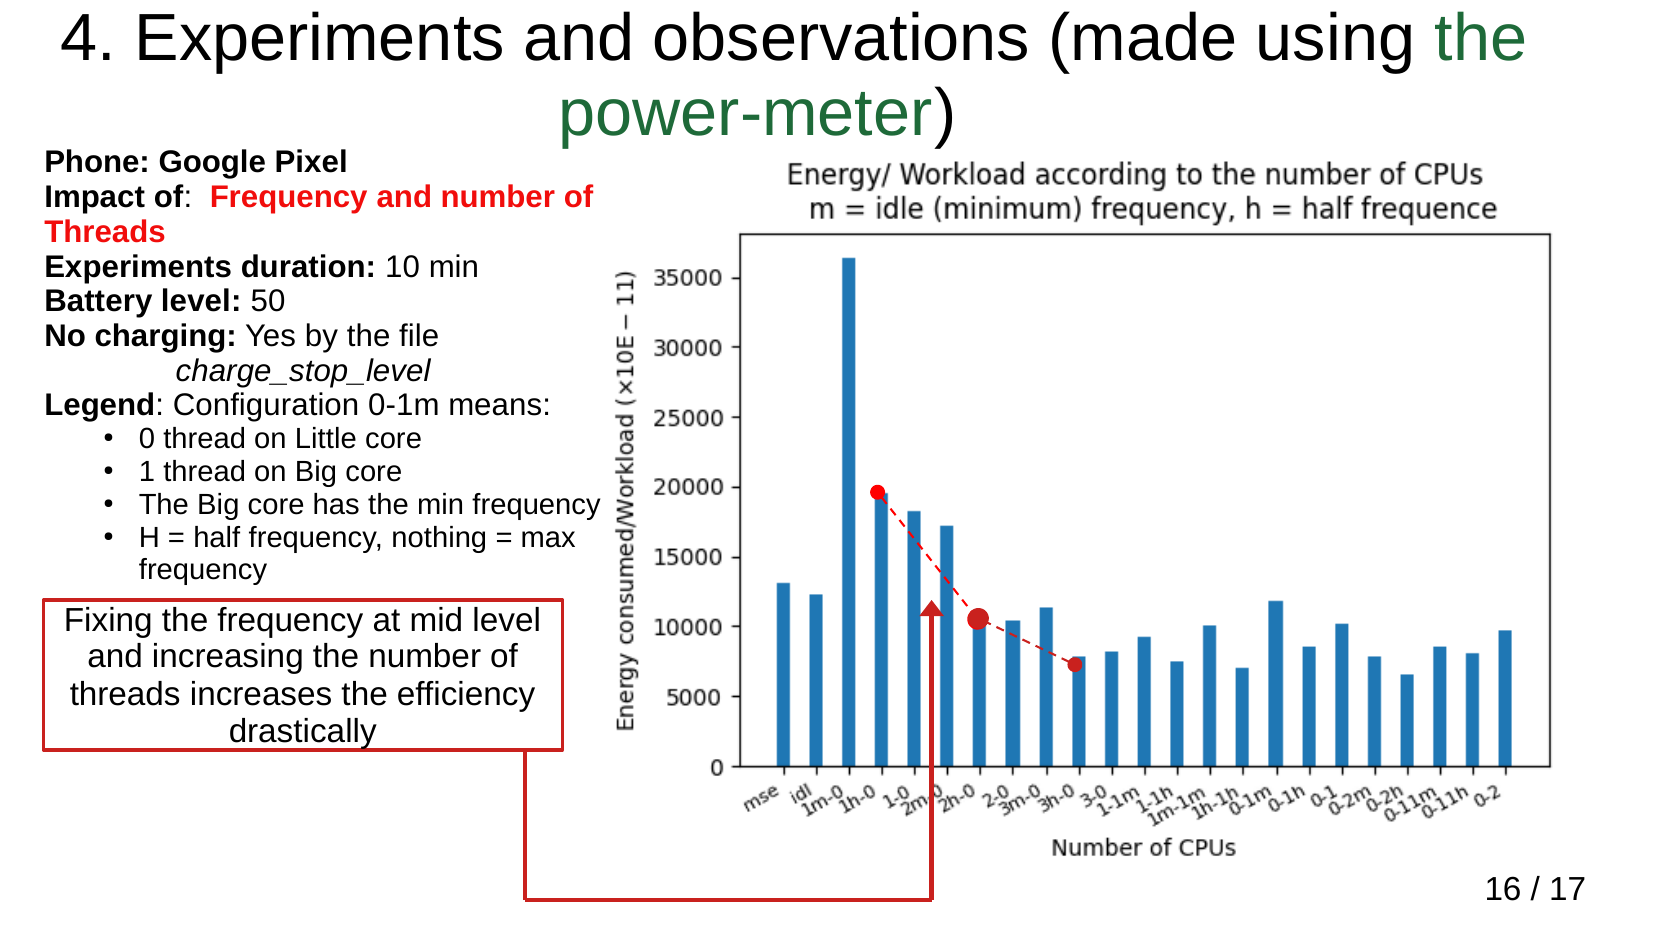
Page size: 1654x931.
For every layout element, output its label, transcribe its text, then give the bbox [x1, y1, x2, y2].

text_box Phone: Google Pixel Impact of: Frequency and number of Threads Experiments duration: 10 min Battery level: 50 No charging: Yes by the file charge_stop_level Legend: Configuration 0-1m means: 0 thread on Little core 1 thread on Big core The Big core has the min frequency H = half frequency, nothing = max frequency [29, 137, 699, 594]
text_box Fixing the frequency at mid level and increasing the number of threads increases the efficiency drastically [43, 600, 563, 751]
picture [609, 150, 1654, 924]
text_box 16 / 17 [1469, 863, 1654, 931]
title 4. Experiments and observations (made using the power-meter) [60, 0, 1654, 150]
